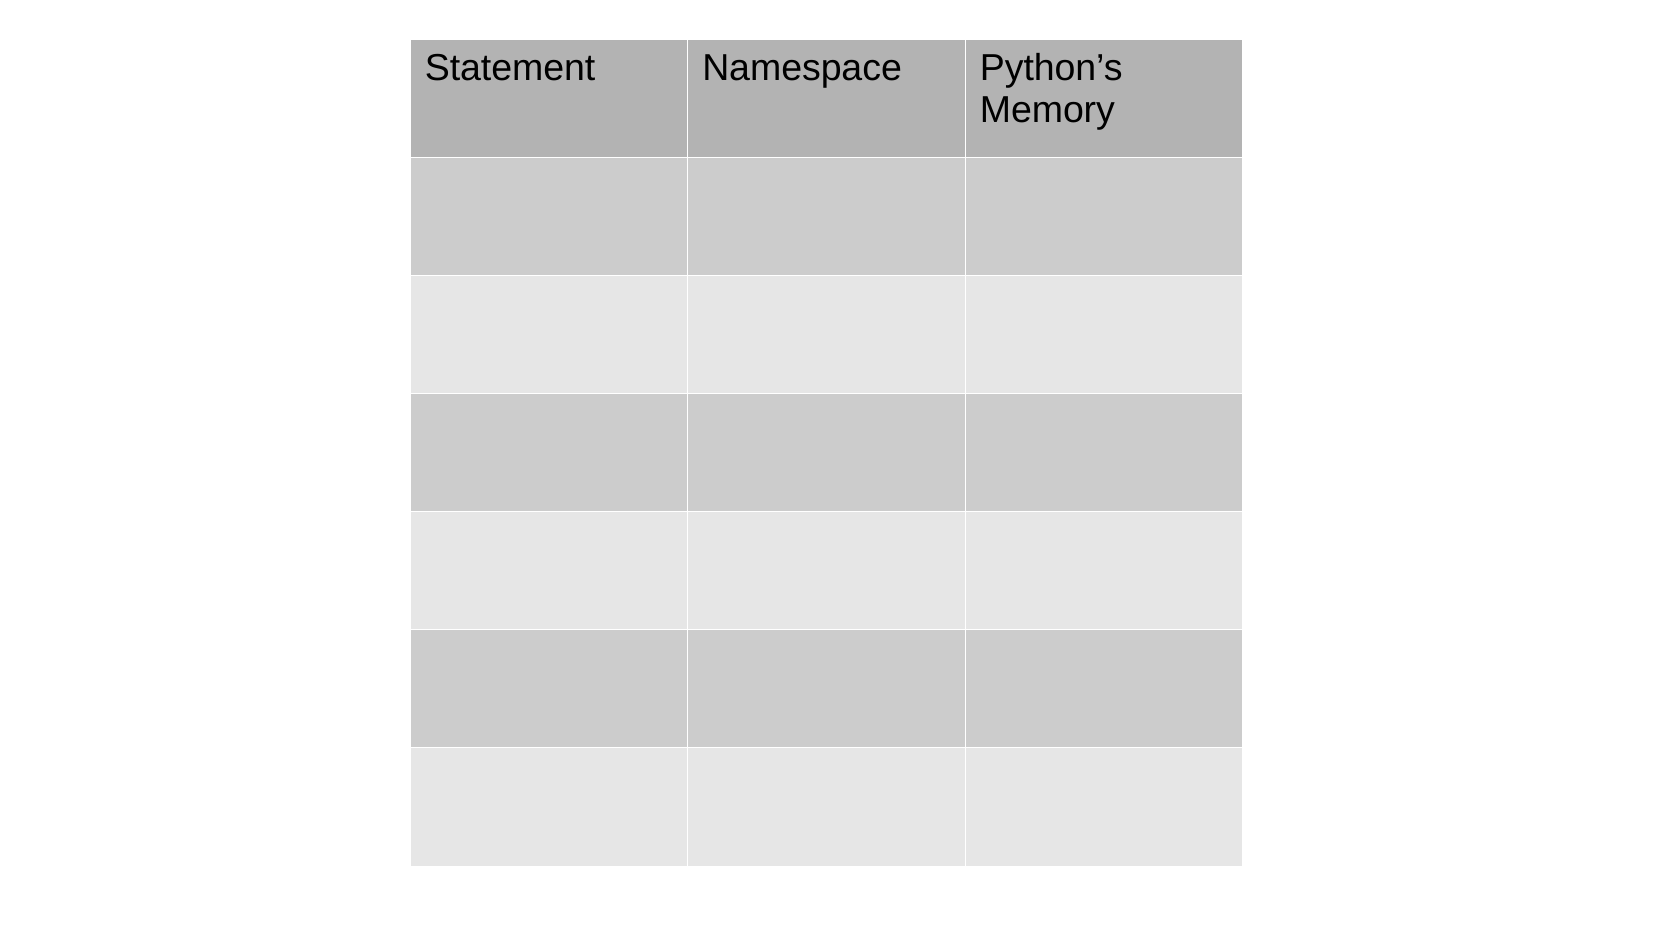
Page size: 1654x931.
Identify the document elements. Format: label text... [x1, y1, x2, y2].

table_cell [688, 748, 965, 866]
table_cell [966, 630, 1242, 747]
table_cell [688, 630, 965, 747]
table_cell [688, 394, 965, 511]
table_cell [411, 276, 687, 393]
table_cell [966, 394, 1242, 511]
table_cell [688, 158, 965, 275]
table_cell [411, 158, 687, 275]
table_cell [966, 276, 1242, 393]
table_header Statement [411, 40, 687, 157]
table_cell [966, 158, 1242, 275]
table_cell [688, 276, 965, 393]
table_cell [966, 512, 1242, 629]
table_header Python’s Memory [966, 40, 1242, 157]
table_cell [411, 512, 687, 629]
table_cell [411, 748, 687, 866]
table_cell [966, 748, 1242, 866]
table_header Namespace [688, 40, 965, 157]
table_cell [411, 394, 687, 511]
table_cell [411, 630, 687, 747]
table_cell [688, 512, 965, 629]
